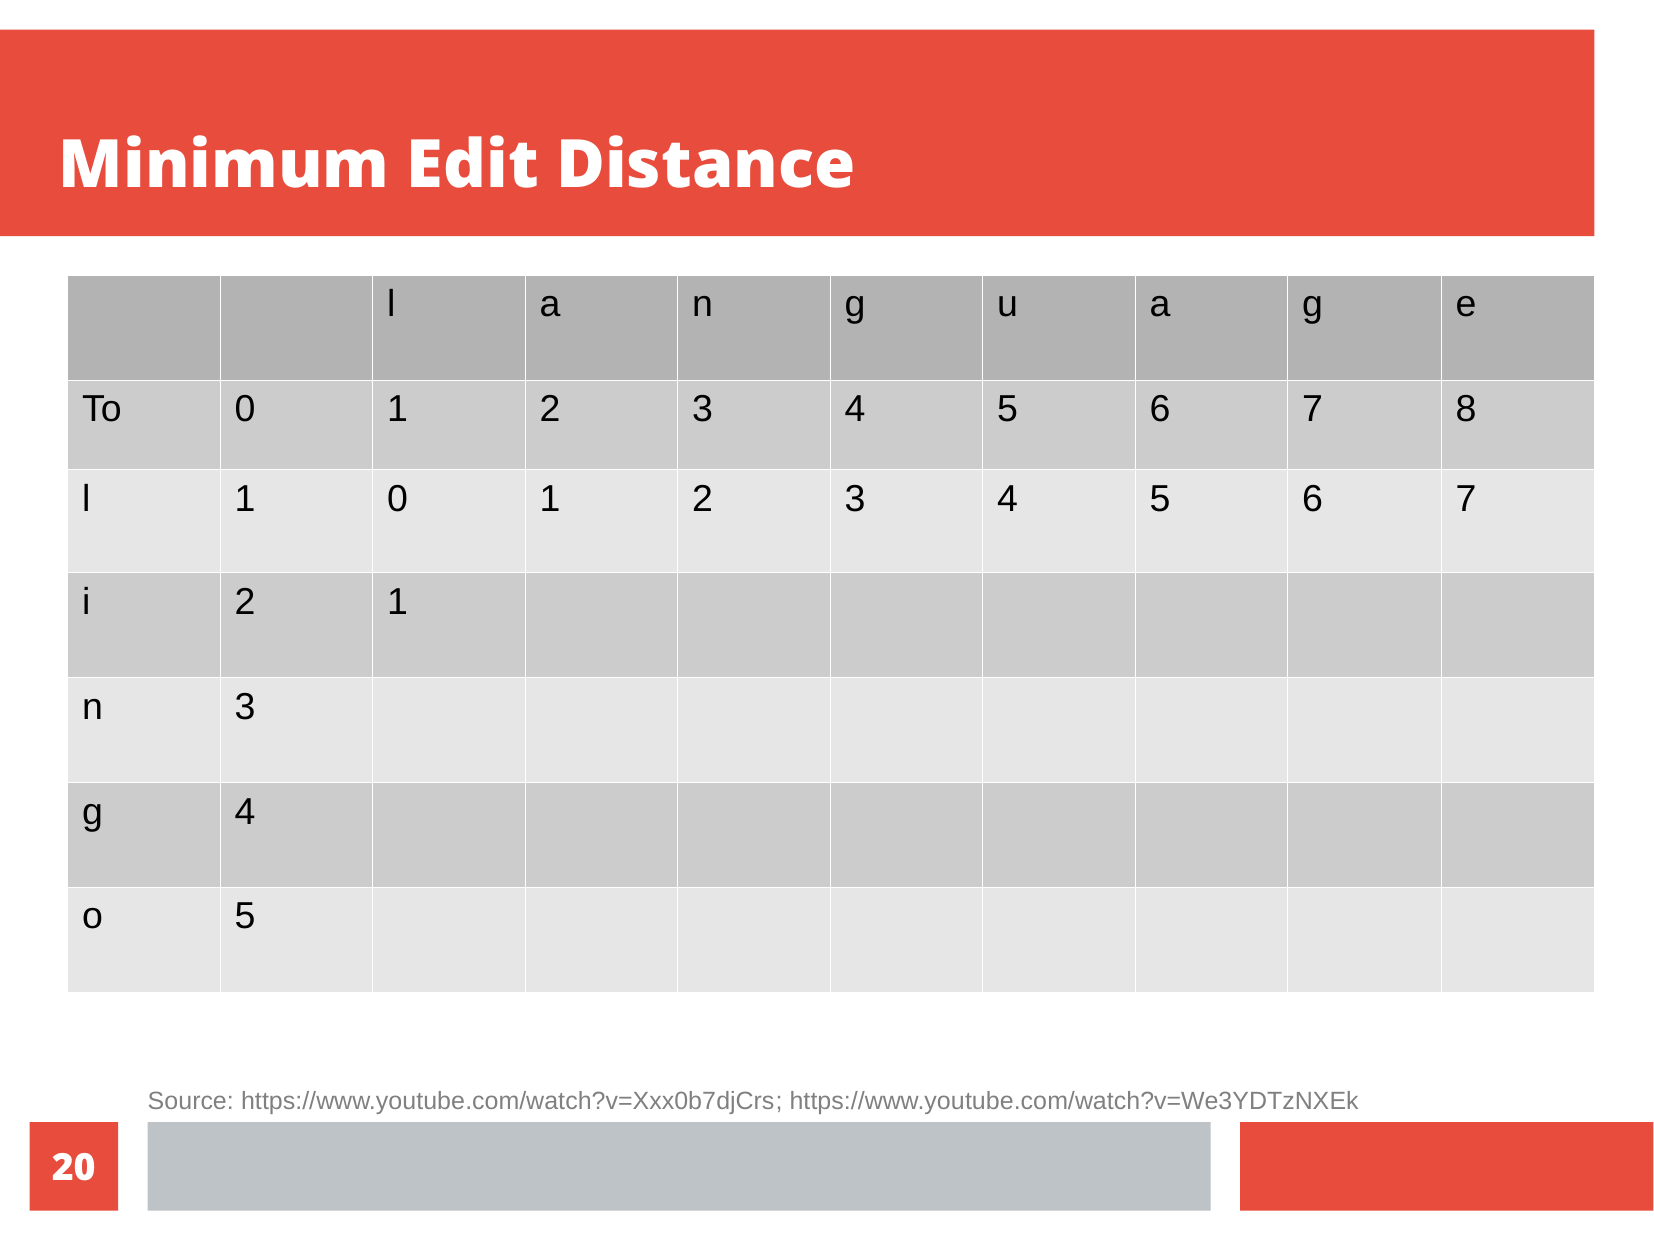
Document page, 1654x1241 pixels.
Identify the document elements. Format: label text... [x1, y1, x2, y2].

table_cell [1136, 888, 1287, 992]
table_cell 0 [373, 470, 525, 572]
table_header g [831, 276, 982, 380]
table_cell 6 [1288, 470, 1441, 572]
table_cell 1 [526, 470, 677, 572]
table_header [68, 276, 220, 380]
table_cell [983, 678, 1135, 782]
table_cell 2 [526, 381, 677, 469]
table_cell 0 [221, 381, 372, 469]
table_cell 1 [373, 381, 525, 469]
table_cell [373, 888, 525, 992]
table_cell [1288, 888, 1441, 992]
table_cell [526, 888, 677, 992]
table_cell [1442, 573, 1594, 677]
table_cell 4 [221, 783, 372, 887]
table_header u [983, 276, 1135, 380]
table_cell 3 [221, 678, 372, 782]
list Source: https://www.youtube.com/watch?v=Xxx0b7djCrs; https://www.youtube.com/watch?v=We3YDTzNXEk [112, 1086, 1619, 1128]
table_cell i [68, 573, 220, 677]
table_cell [831, 573, 982, 677]
table_cell [1288, 678, 1441, 782]
table_cell 2 [221, 573, 372, 677]
title Minimum Edit Distance [59, 59, 1595, 207]
table_cell [1288, 783, 1441, 887]
table_header g [1288, 276, 1441, 380]
table_cell [1136, 678, 1287, 782]
table_cell n [68, 678, 220, 782]
table_cell [831, 888, 982, 992]
table_cell 3 [678, 381, 830, 469]
table_cell [373, 783, 525, 887]
table_cell 4 [983, 470, 1135, 572]
table_header e [1442, 276, 1594, 380]
table_cell [678, 888, 830, 992]
table_header a [1136, 276, 1287, 380]
table_cell [1442, 783, 1594, 887]
table_cell [678, 678, 830, 782]
table_cell 2 [678, 470, 830, 572]
table_cell To [68, 381, 220, 469]
table_cell [678, 573, 830, 677]
table_cell [983, 783, 1135, 887]
table_cell [526, 678, 677, 782]
table_cell 5 [983, 381, 1135, 469]
table_cell [1288, 573, 1441, 677]
table_cell l [68, 470, 220, 572]
table_cell [983, 888, 1135, 992]
table_header [221, 276, 372, 380]
table_header a [526, 276, 677, 380]
table_cell [1442, 888, 1594, 992]
table_cell g [68, 783, 220, 887]
table_cell 8 [1442, 381, 1594, 469]
table_cell 5 [1136, 470, 1287, 572]
table_cell 7 [1288, 381, 1441, 469]
table_cell [1442, 678, 1594, 782]
table_cell 1 [373, 573, 525, 677]
table_cell [1136, 573, 1287, 677]
table_cell [831, 783, 982, 887]
table_cell 4 [831, 381, 982, 469]
table_cell [526, 573, 677, 677]
table_cell [373, 678, 525, 782]
table_cell 5 [221, 888, 372, 992]
table_cell 7 [1442, 470, 1594, 572]
table_cell o [68, 888, 220, 992]
table_header n [678, 276, 830, 380]
table_header l [373, 276, 525, 380]
table_cell [983, 573, 1135, 677]
table_cell [678, 783, 830, 887]
table_cell 1 [221, 470, 372, 572]
table_cell [1136, 783, 1287, 887]
table_cell 6 [1136, 381, 1287, 469]
table_cell [831, 678, 982, 782]
table_cell [526, 783, 677, 887]
table_cell 3 [831, 470, 982, 572]
